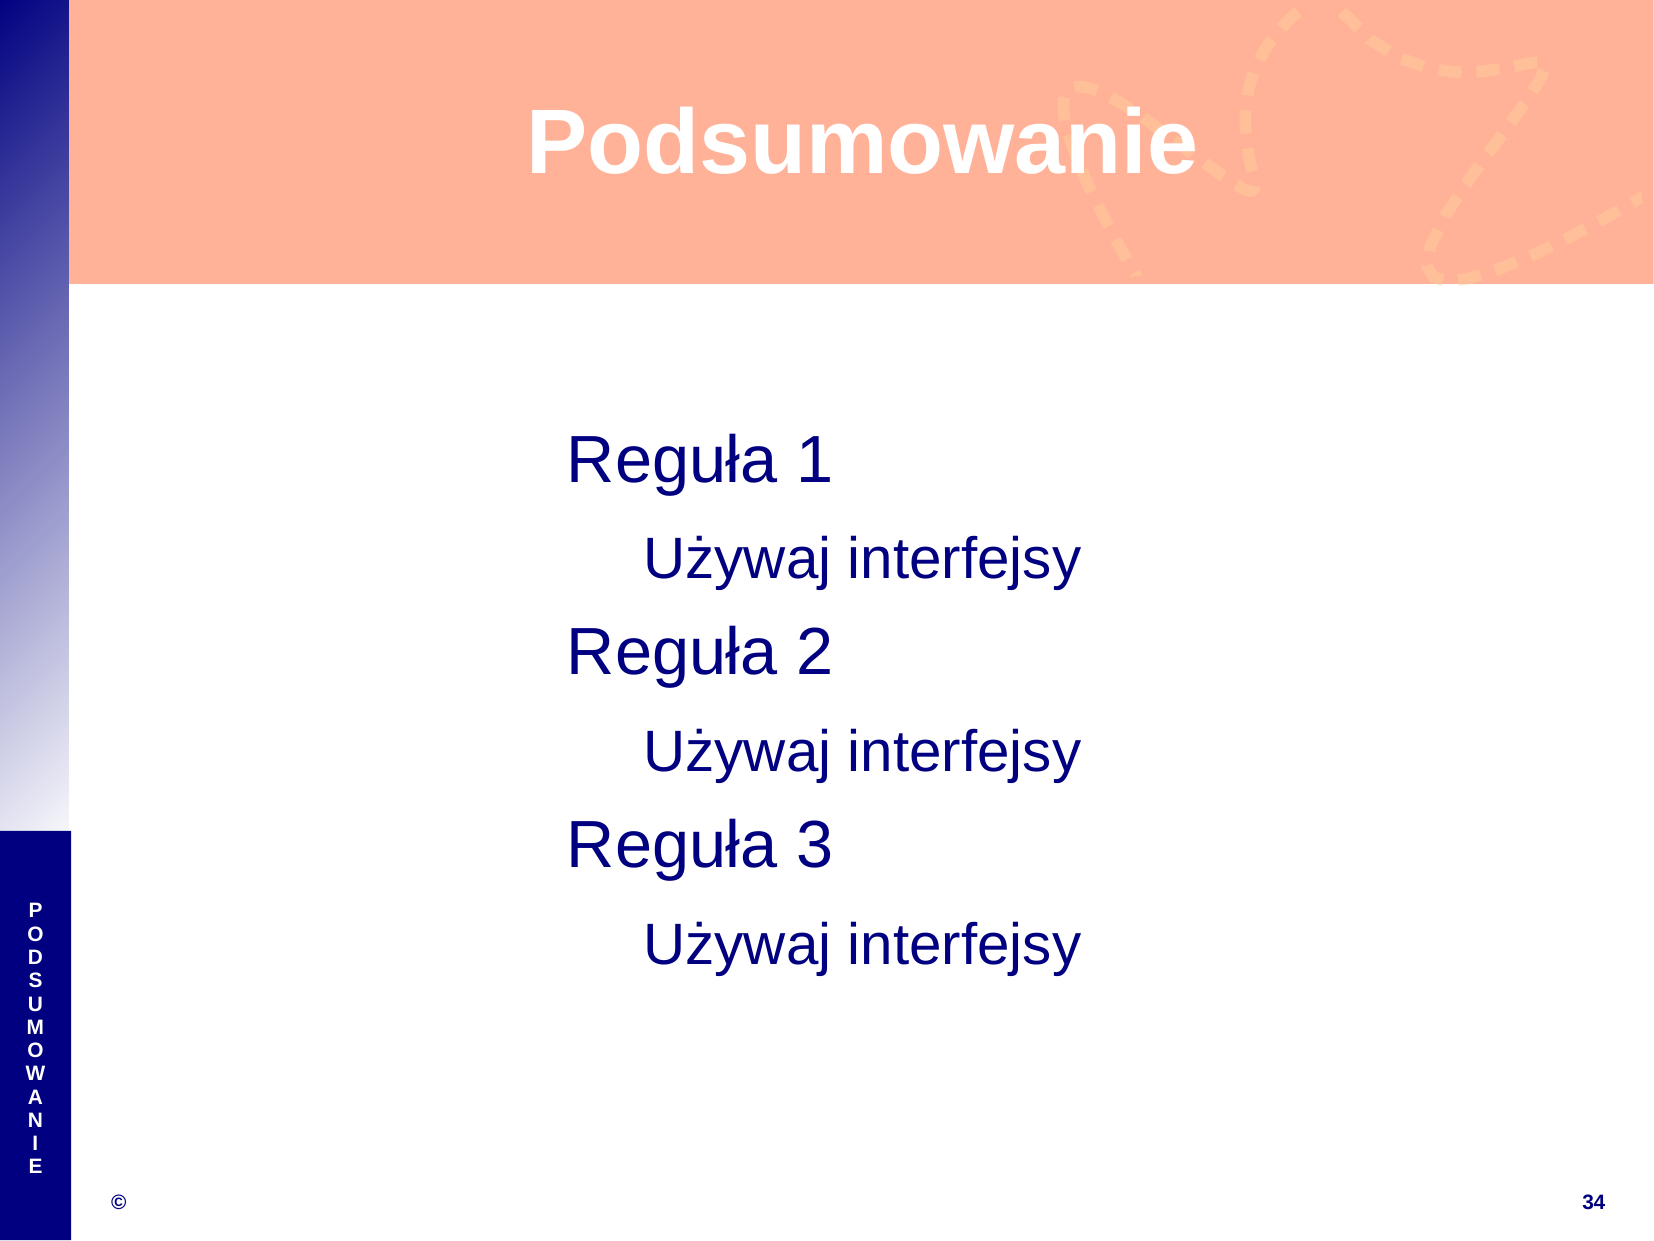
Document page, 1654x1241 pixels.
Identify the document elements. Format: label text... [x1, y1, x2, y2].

list Reguła 1 Używaj interfejsy Reguła 2 Używaj interfejsy Reguła 3 Używaj interfejsy [572, 421, 1153, 1039]
title Podsumowanie [71, 37, 1654, 246]
text_box P O D S U M O W A N I E [0, 830, 71, 1241]
